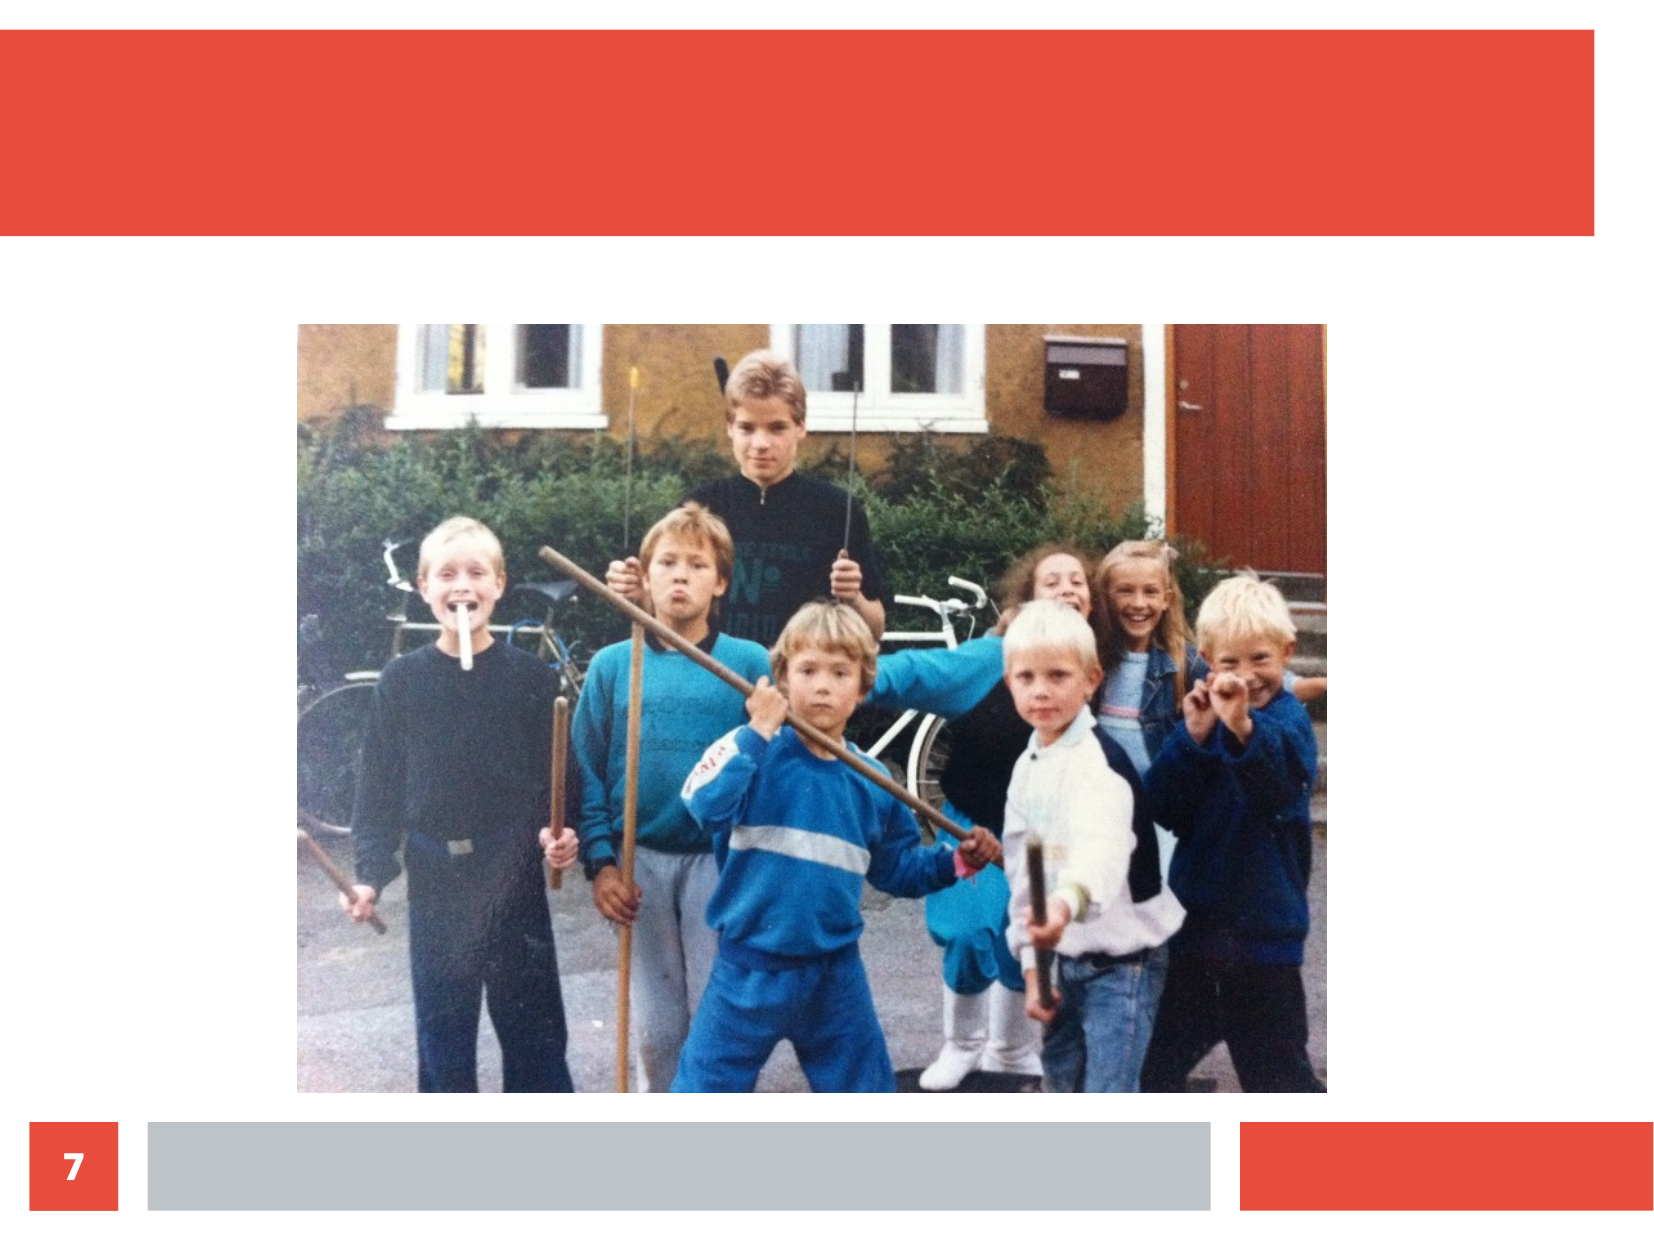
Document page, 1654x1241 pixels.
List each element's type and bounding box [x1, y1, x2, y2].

picture [297, 324, 1327, 1093]
